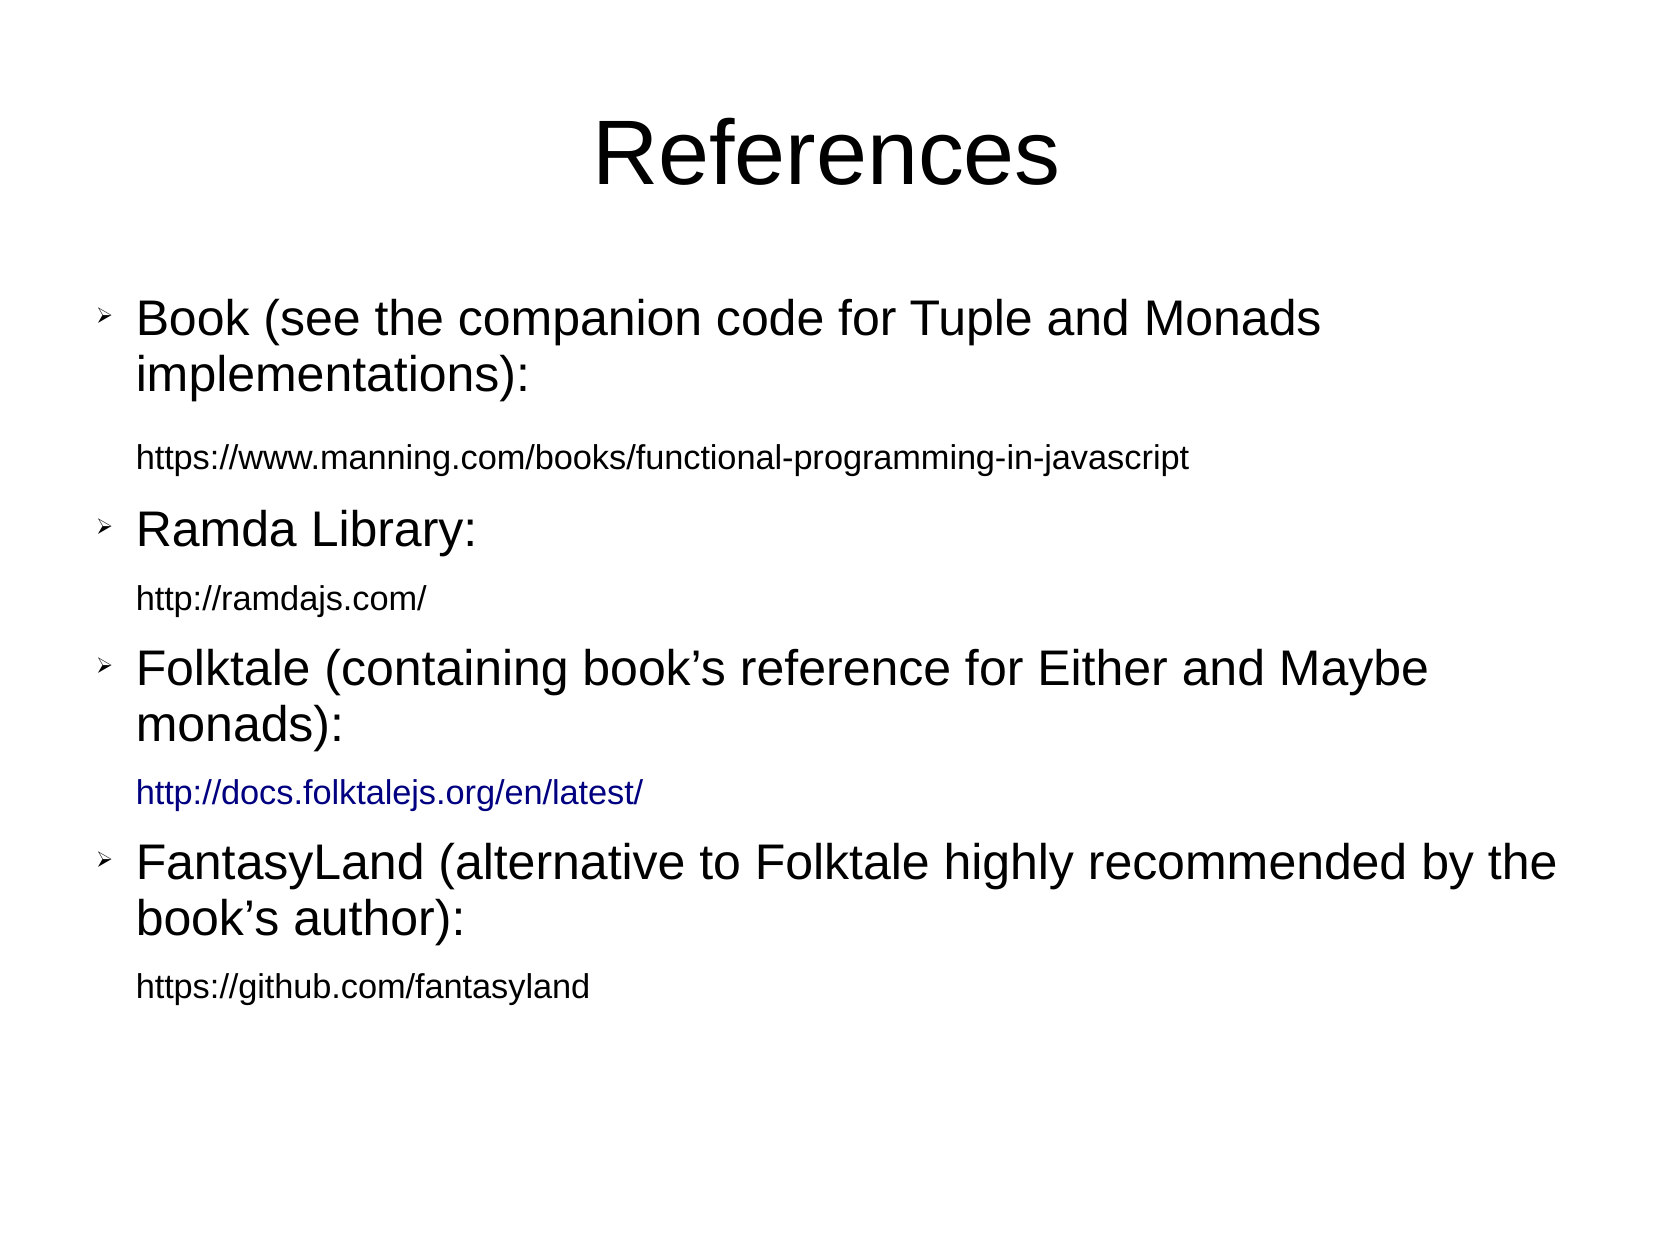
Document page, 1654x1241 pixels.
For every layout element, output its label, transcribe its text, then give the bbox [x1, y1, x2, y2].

title References [82, 49, 1571, 257]
list Book (see the companion code for Tuple and Monads implementations): https://www.manning.com/books/functional-programming-in-javascript Ramda Library: http://ramdajs.com/ Folktale (containing book’s reference for Either and Maybe monads): http://docs.folktalejs.org/en/latest/ FantasyLand (alternative to Folktale highly recommended by the book’s author): https://github.com/fantasyland [82, 290, 1571, 1010]
